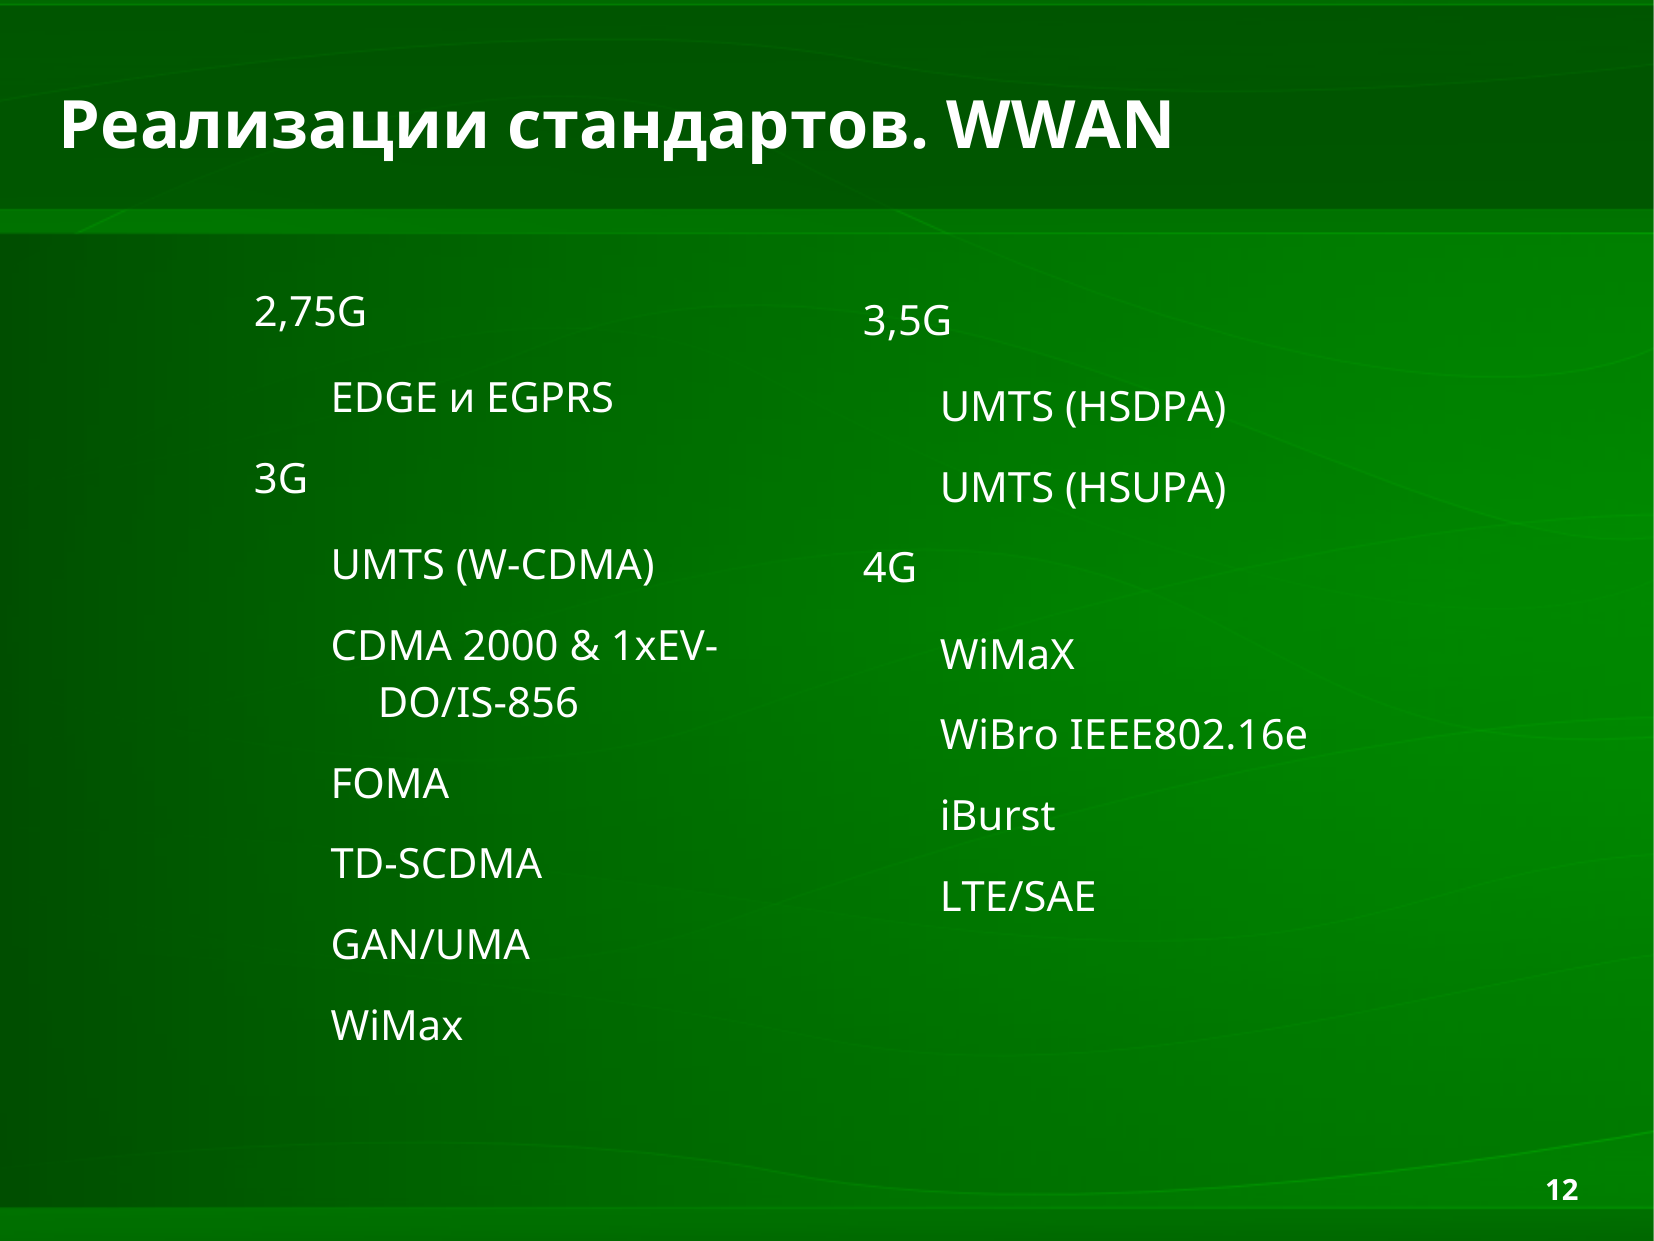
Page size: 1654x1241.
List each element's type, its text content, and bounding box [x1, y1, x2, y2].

list 3,5G UMTS (HSDPA) UMTS (HSUPA) 4G WiMaX WiBro IEEE802.16e iBurst LTE/SAE [845, 290, 1572, 1123]
list 2,75G EDGE и EGPRS 3G UMTS (W-CDMA) CDMA 2000 & 1xEV-DO/IS-856 FOMA TD-SCDMA GAN/UMA WiMax [236, 281, 797, 1063]
picture [0, 0, 1654, 1241]
title Реализации стандартов. WWAN [23, 8, 1625, 237]
